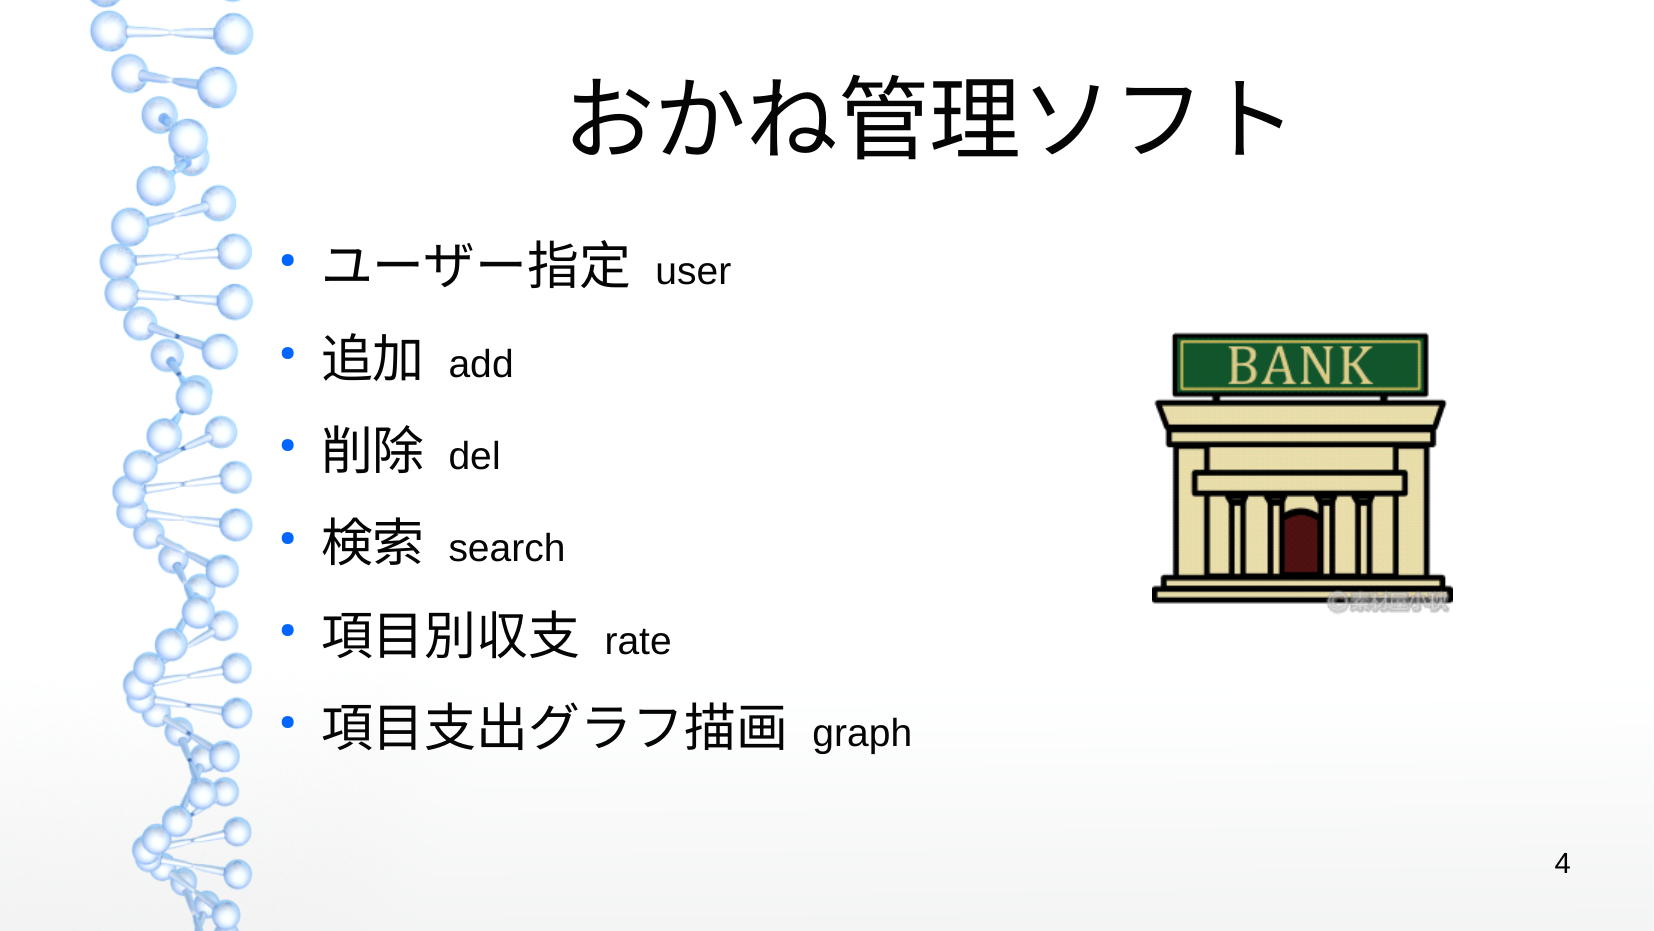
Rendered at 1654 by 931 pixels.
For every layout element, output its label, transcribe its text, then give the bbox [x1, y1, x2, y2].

picture [0, 0, 1654, 931]
title おかね管理ソフト [265, 35, 1595, 189]
list ユーザー指定 user 追加 add 削除 del 検索 search 項目別収支 rate 項目支出グラフ描画 graph [265, 224, 1595, 764]
